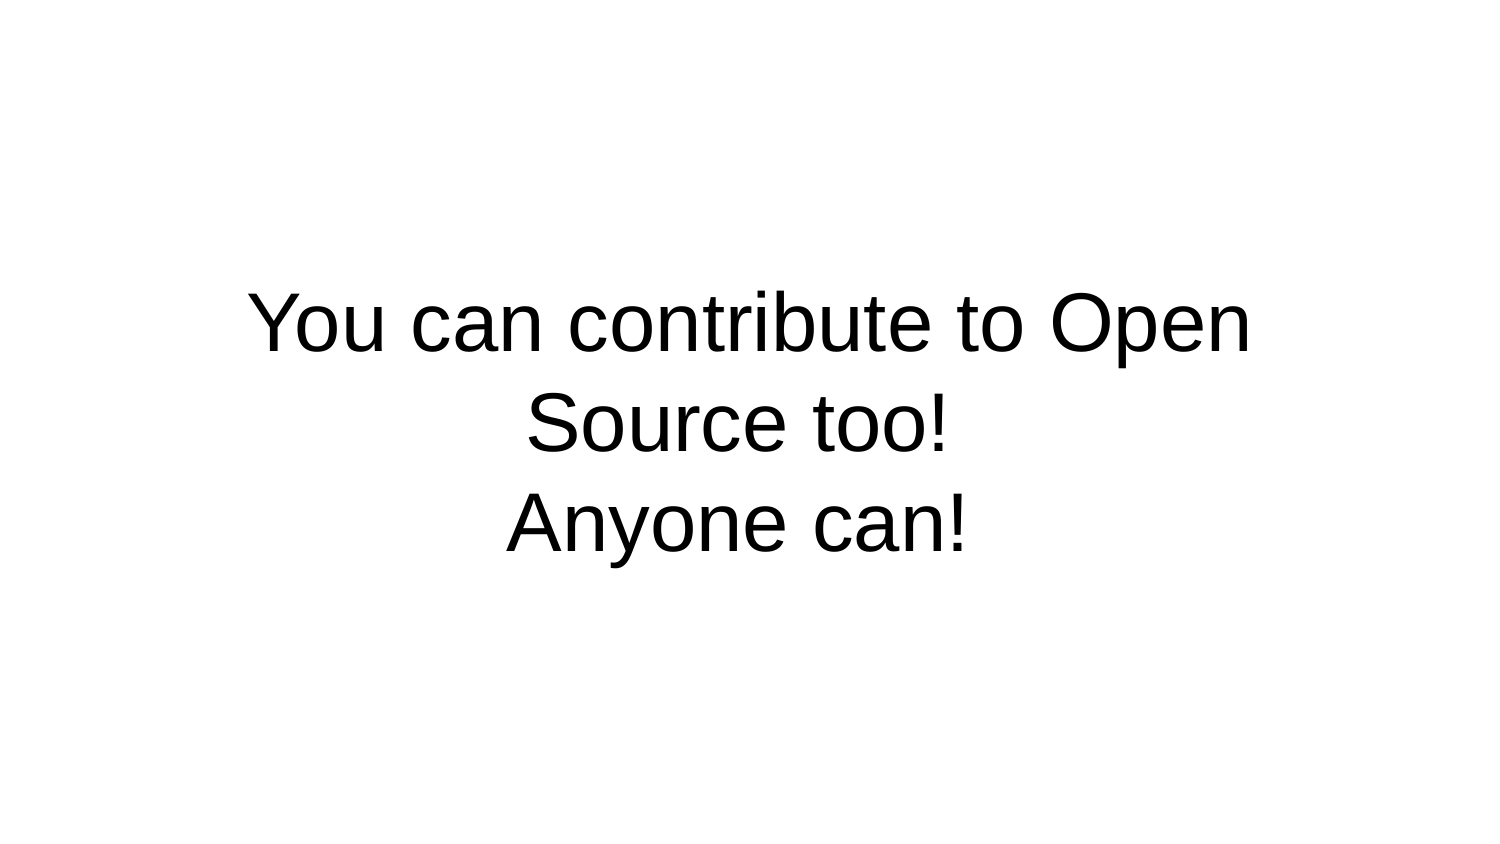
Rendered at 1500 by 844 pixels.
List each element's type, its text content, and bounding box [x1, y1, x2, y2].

text_box You can contribute to Open Source too! Anyone can! [152, 252, 1348, 591]
